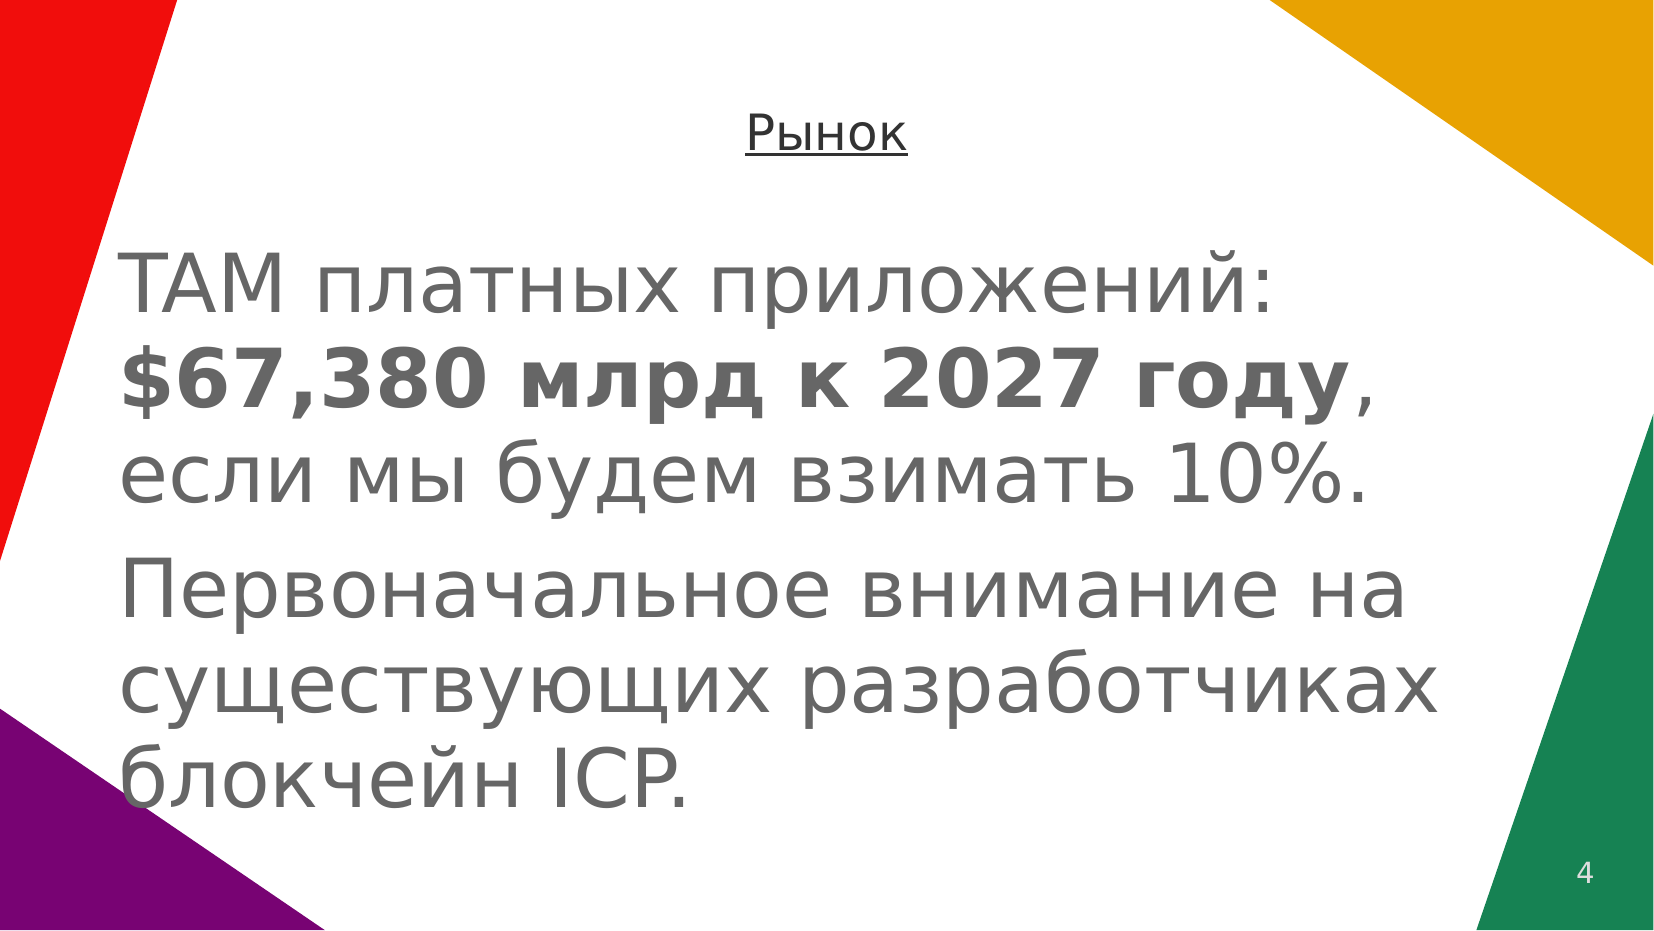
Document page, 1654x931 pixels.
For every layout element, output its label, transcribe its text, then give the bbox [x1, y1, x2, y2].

list TAM платных приложений: $67,380 млрд к 2027 году, если мы будем взимать 10%. Первоначальное внимание на существующих разработчиках блокчейн ICP. [118, 236, 1536, 827]
title Рынок [118, 59, 1536, 207]
